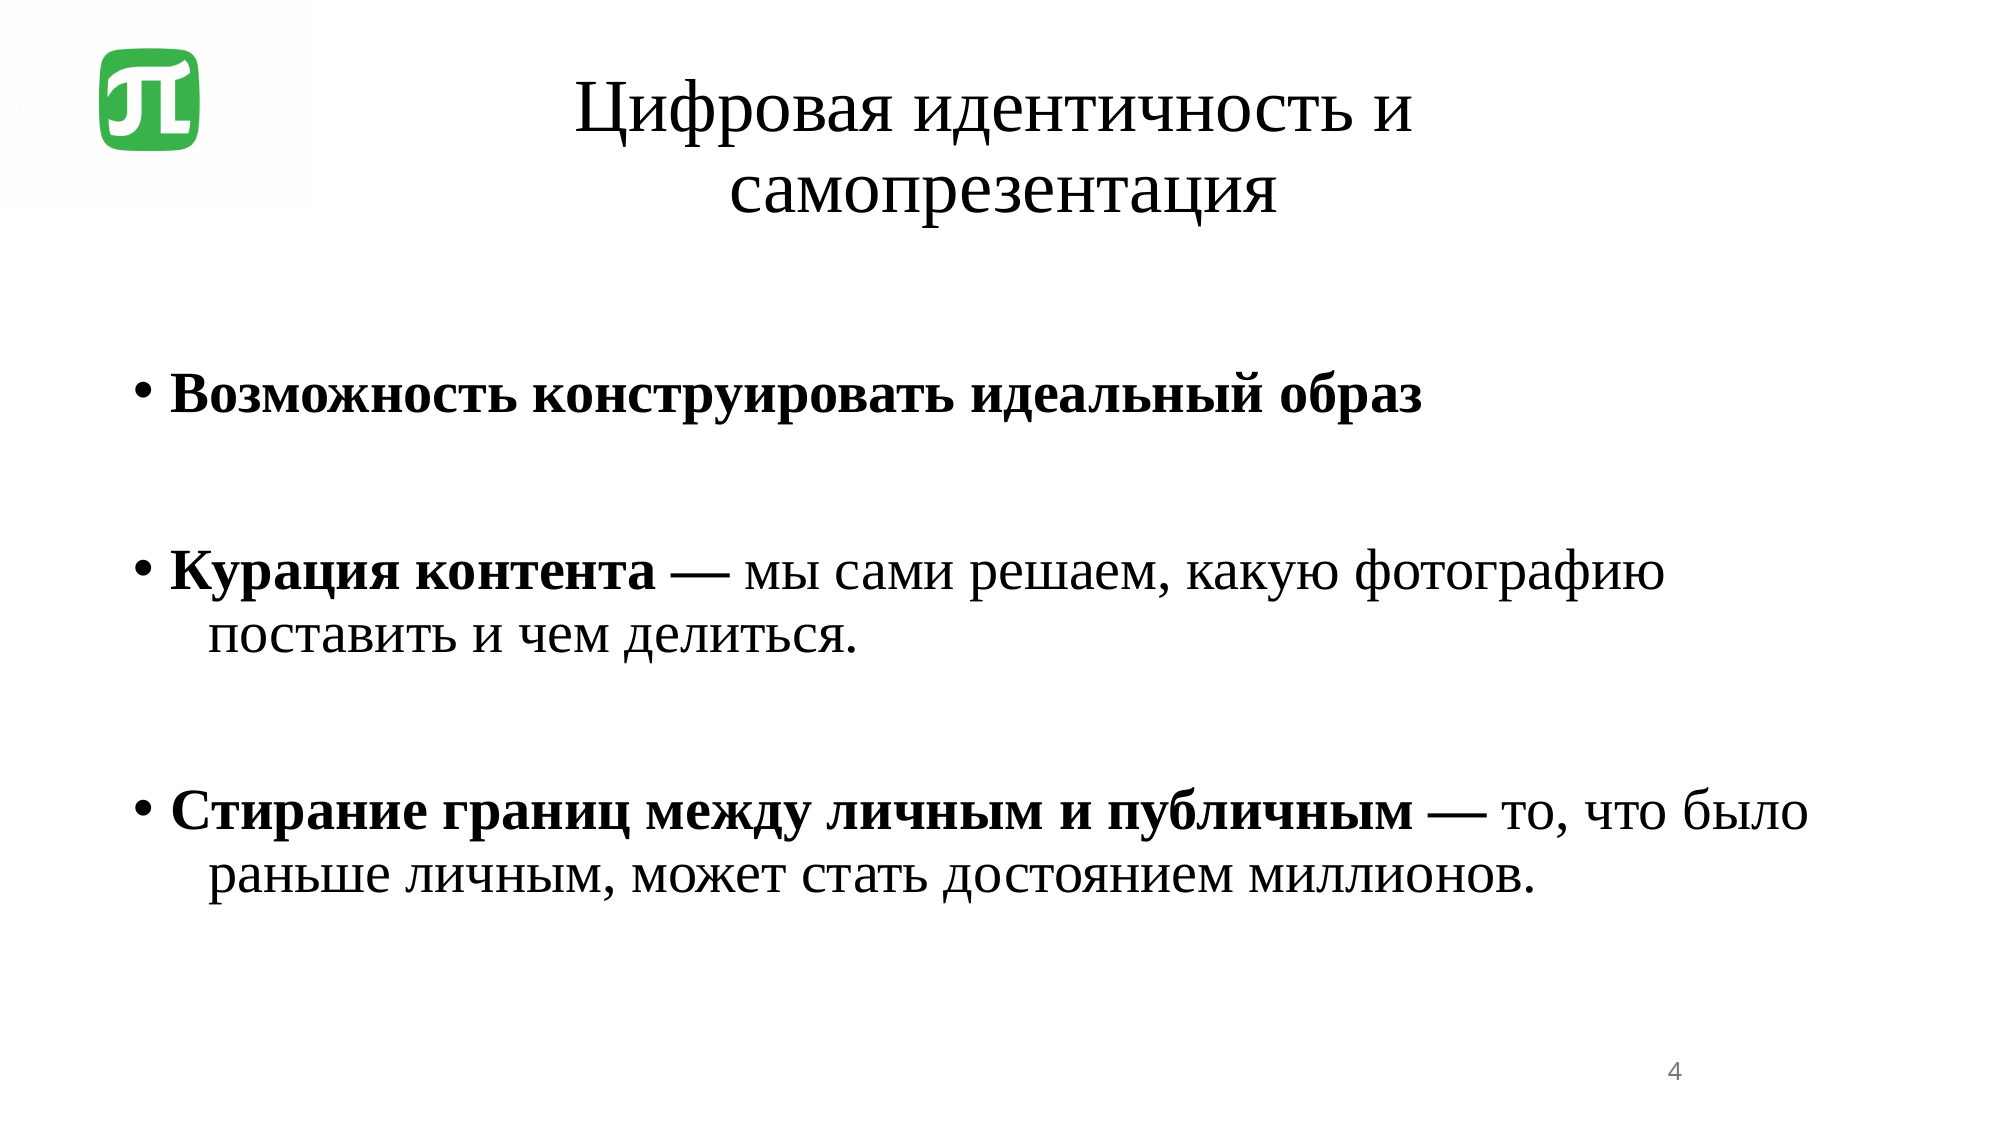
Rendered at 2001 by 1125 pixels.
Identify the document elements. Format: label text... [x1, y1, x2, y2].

picture [0, 0, 315, 211]
list Возможность конструировать идеальный образ Курация контента — мы сами решаем, какую фотографию поставить и чем делиться. Стирание границ между личным и публичным — то, что было раньше личным, может стать достоянием миллионов. [118, 354, 1890, 945]
title Цифровая идентичность и самопрезентация [236, 59, 1772, 237]
